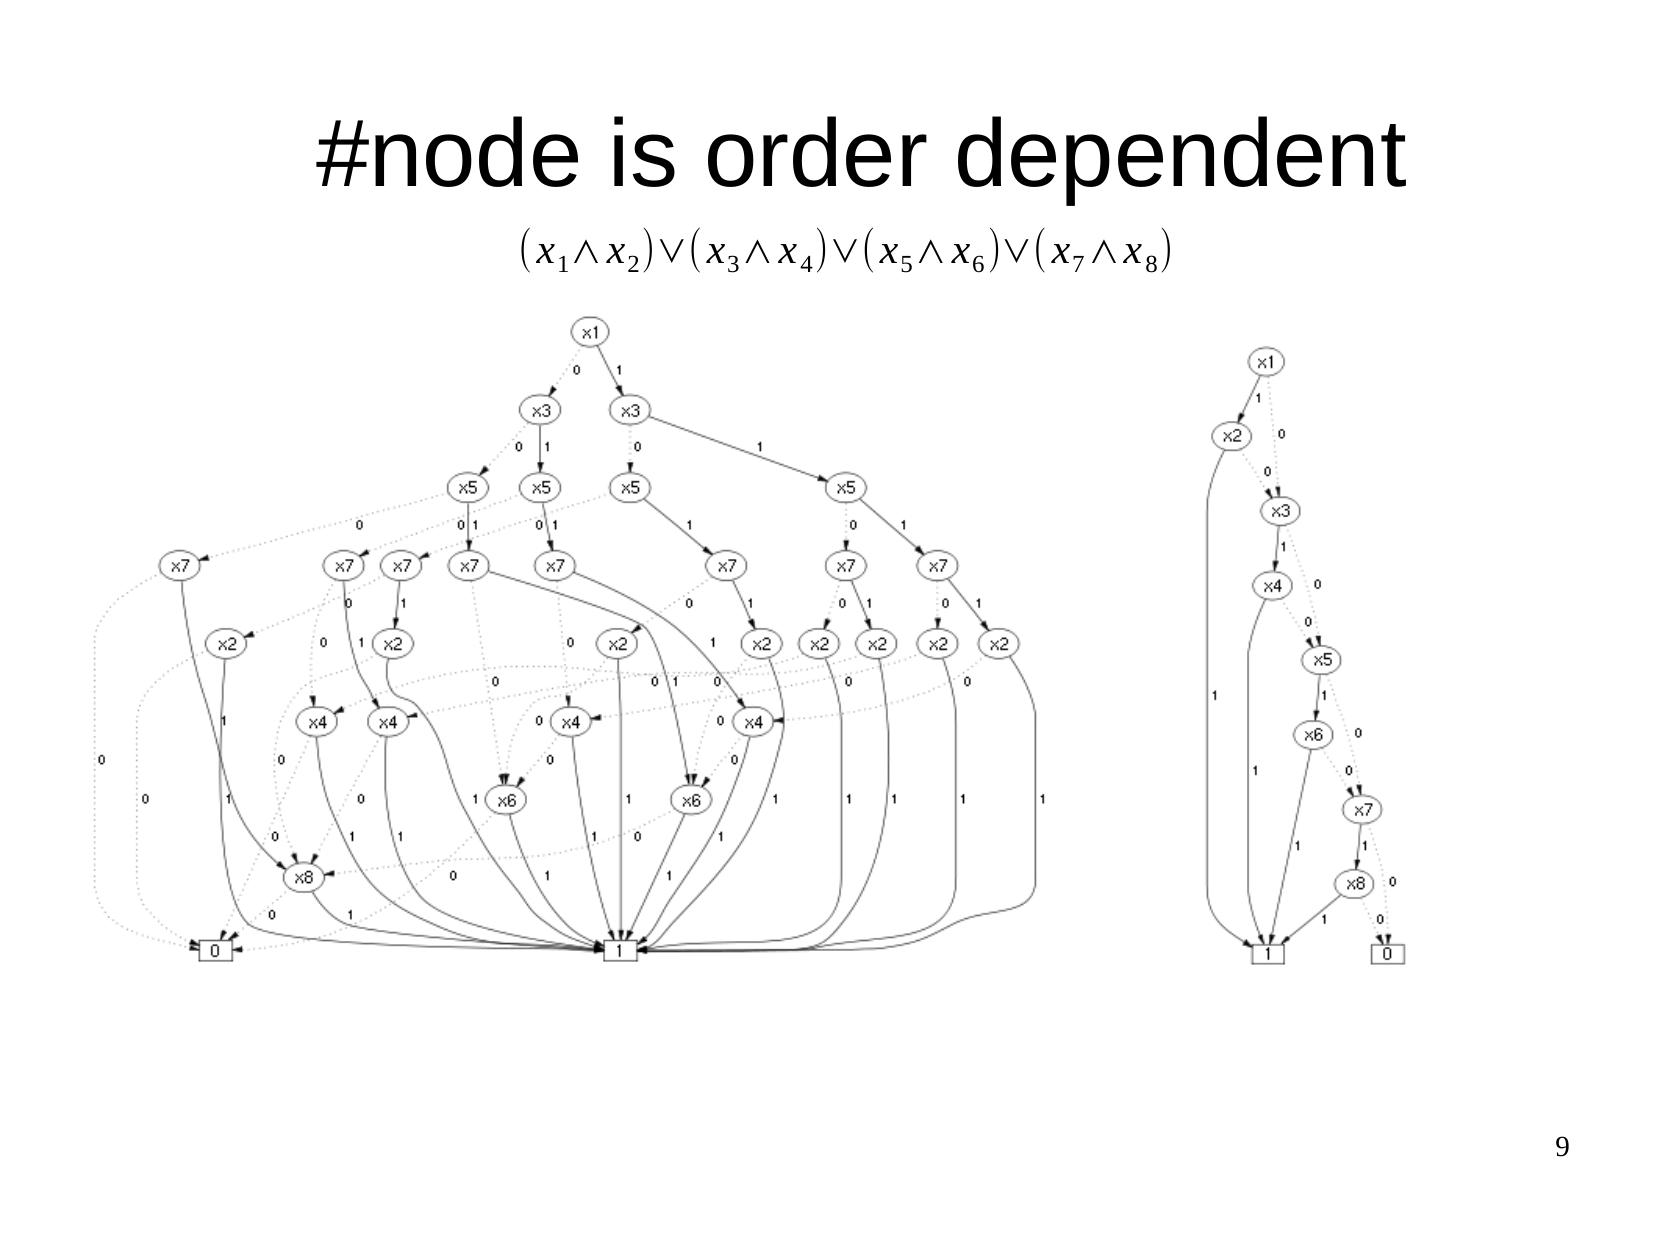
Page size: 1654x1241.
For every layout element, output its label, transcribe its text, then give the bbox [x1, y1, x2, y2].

chart [511, 225, 1180, 278]
picture [66, 295, 1063, 976]
title #node is order dependent [82, 49, 1571, 257]
picture [1185, 312, 1429, 993]
